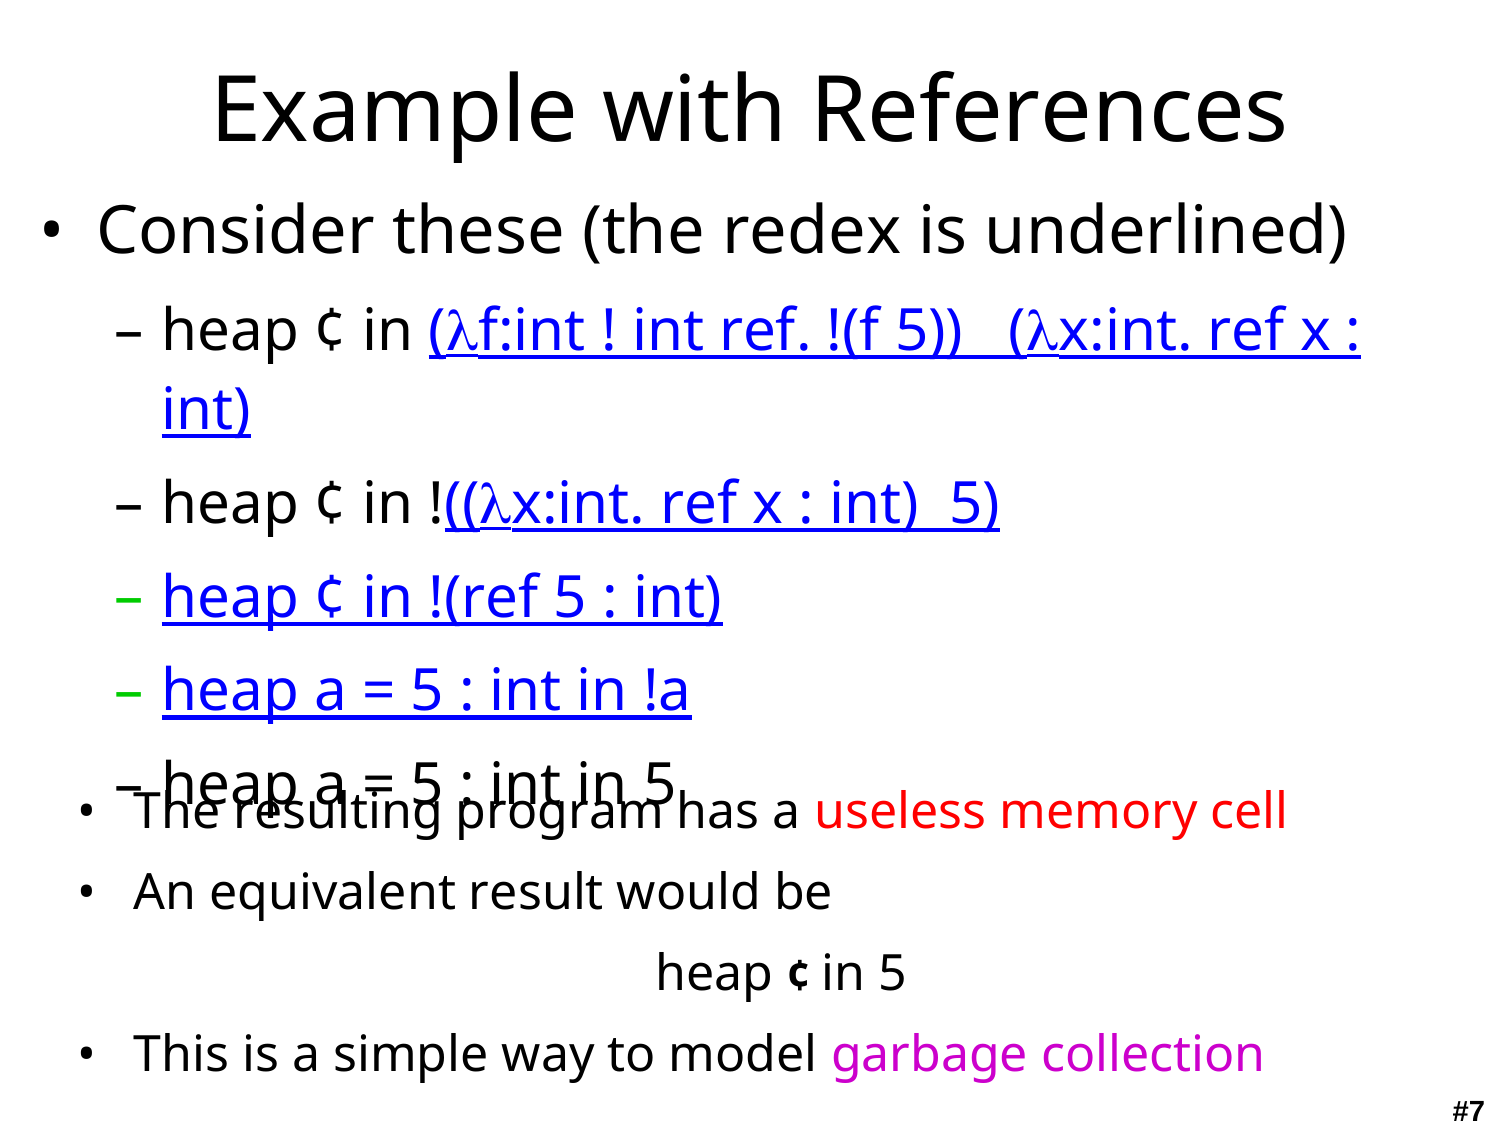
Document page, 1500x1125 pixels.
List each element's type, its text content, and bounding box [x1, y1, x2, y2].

title Example with References [24, 12, 1476, 174]
list Consider these (the redex is underlined) heap ¢ in (f:int ! int ref. !(f 5)) (x:int. ref x : int) heap ¢ in !((x:int. ref x : int) 5) heap ¢ in !(ref 5 : int) heap a = 5 : int in !a heap a = 5 : int in 5 [24, 174, 1476, 763]
text_box The resulting program has a useless memory cell An equivalent result would be heap ¢ in 5 This is a simple way to model garbage collection [62, 767, 1426, 1081]
